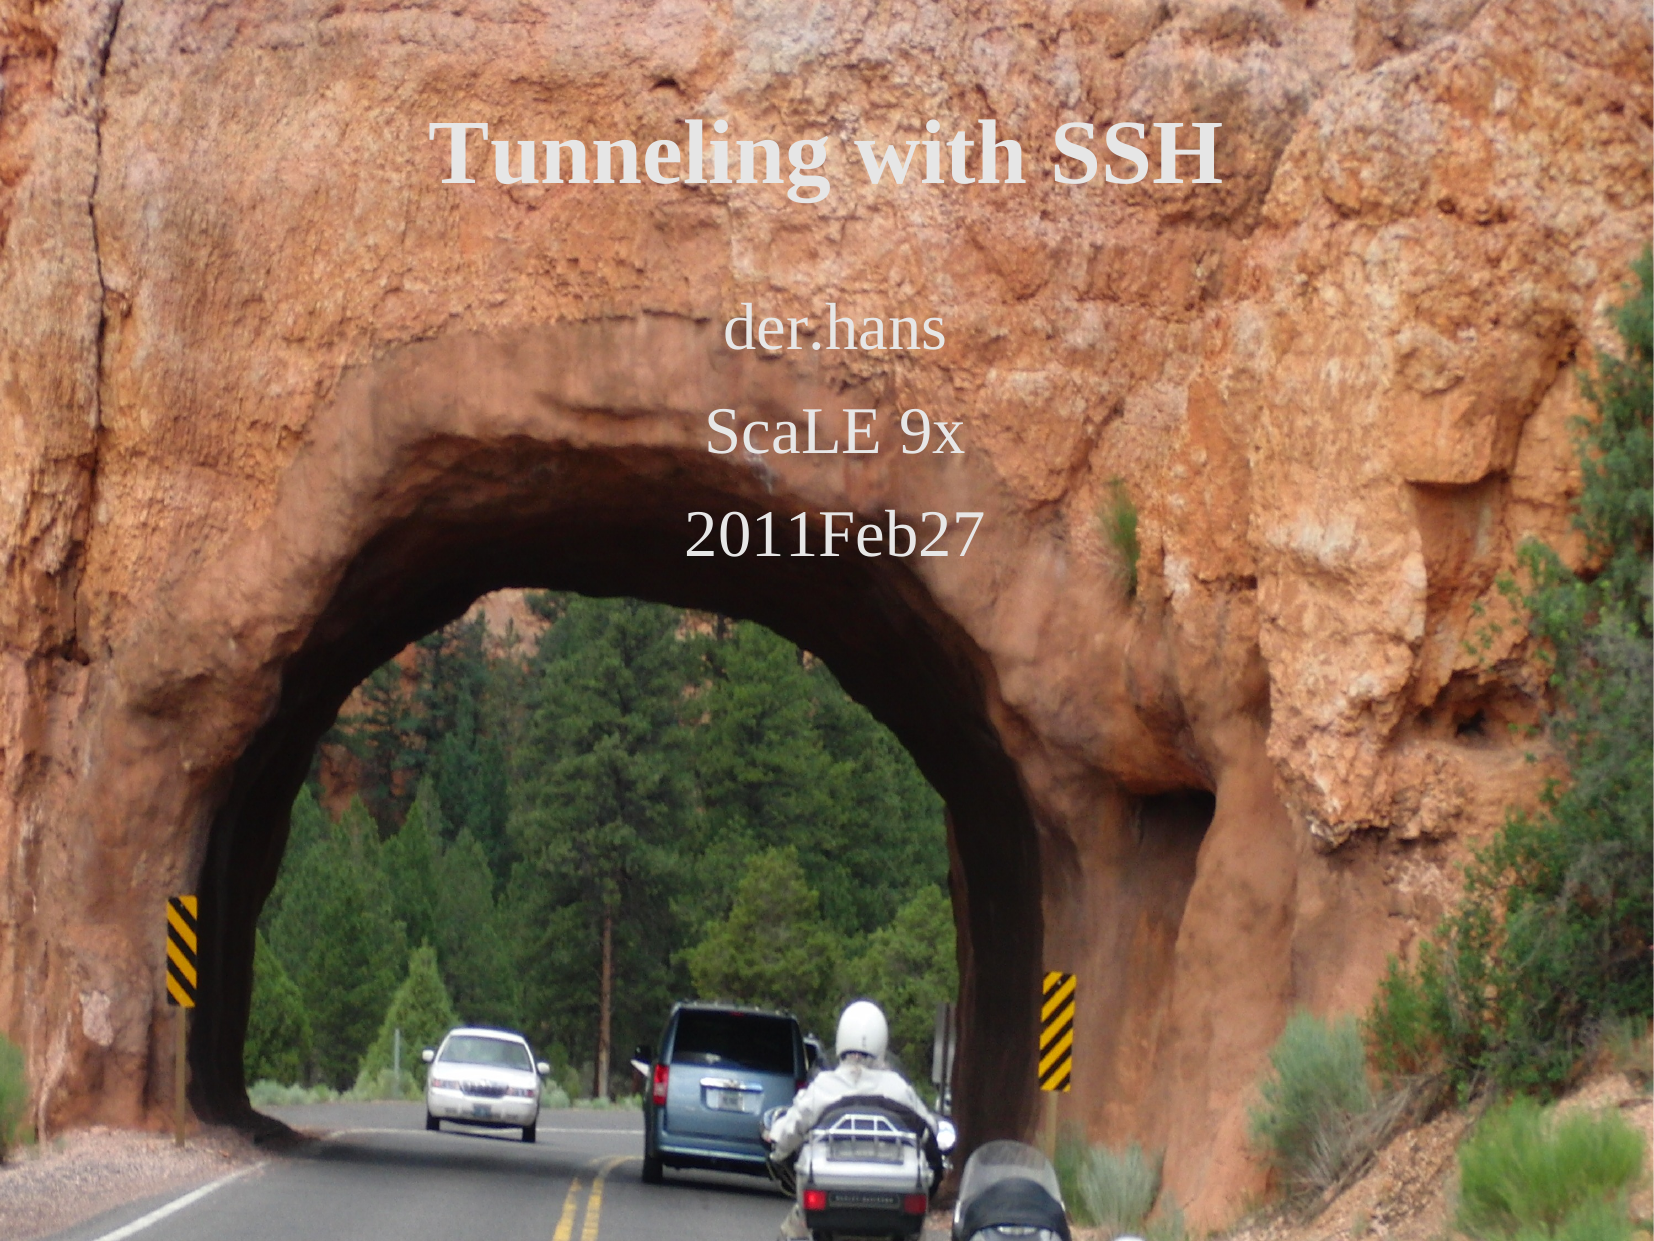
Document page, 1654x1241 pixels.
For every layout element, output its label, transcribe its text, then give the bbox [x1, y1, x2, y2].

picture [0, 0, 1654, 1241]
list der.hans ScaLE 9x 2011Feb27 [82, 290, 1571, 1109]
title Tunneling with SSH [82, 49, 1571, 257]
